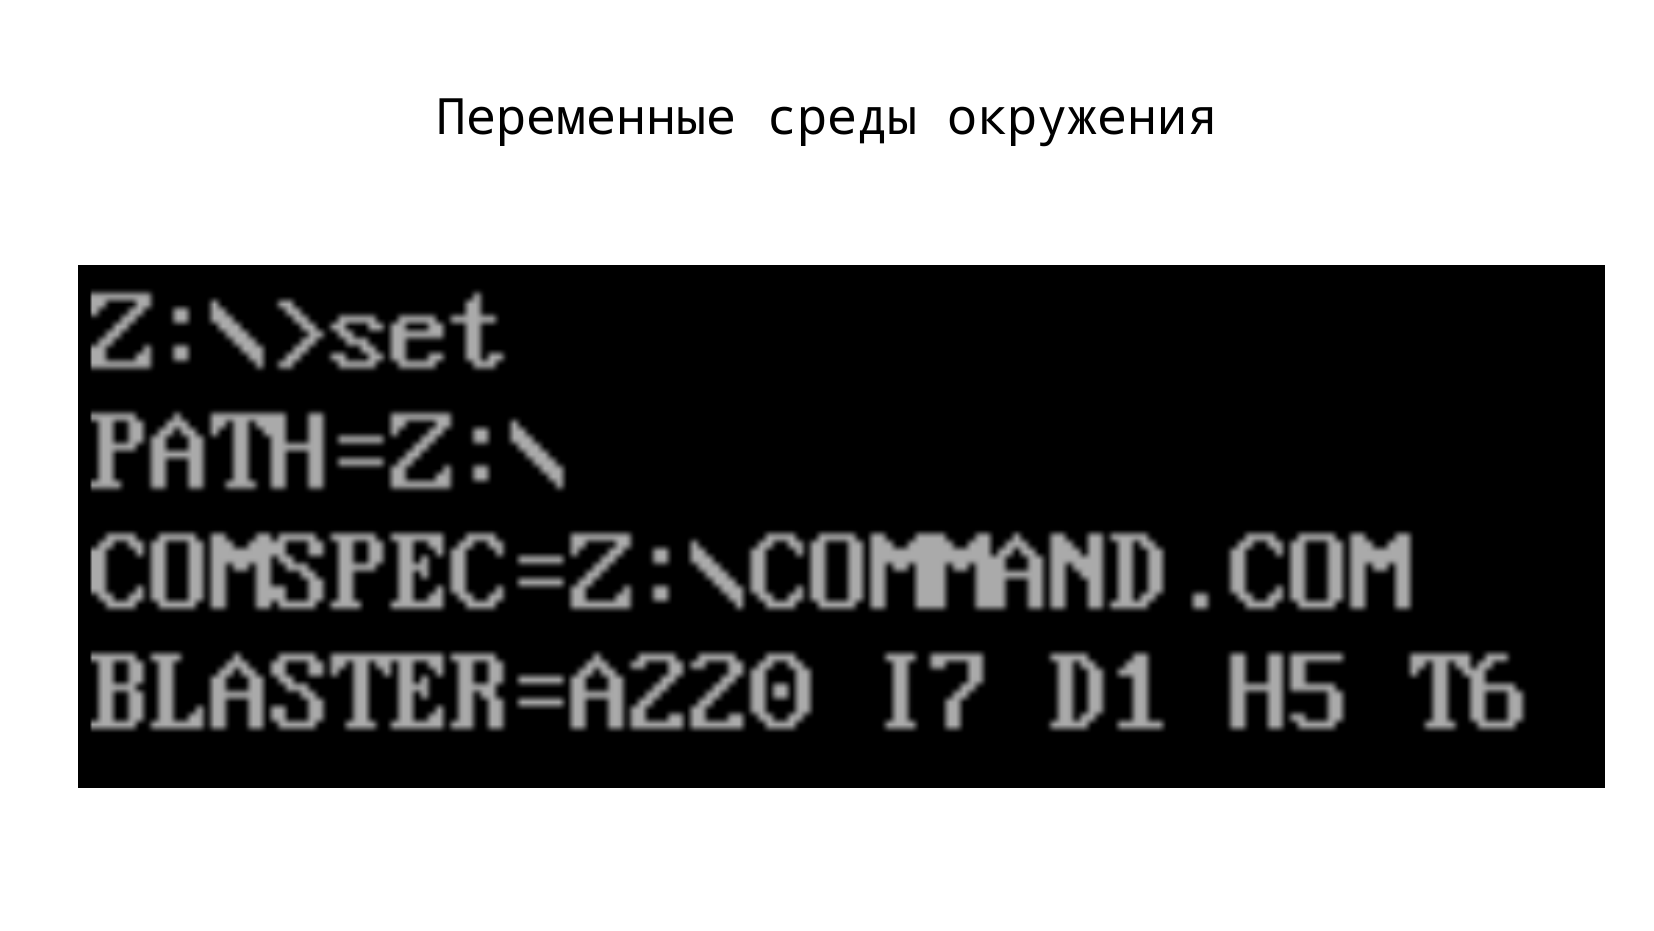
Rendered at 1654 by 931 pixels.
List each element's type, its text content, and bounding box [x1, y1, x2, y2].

picture [78, 265, 1605, 788]
title Переменные среды окружения [82, 37, 1571, 193]
